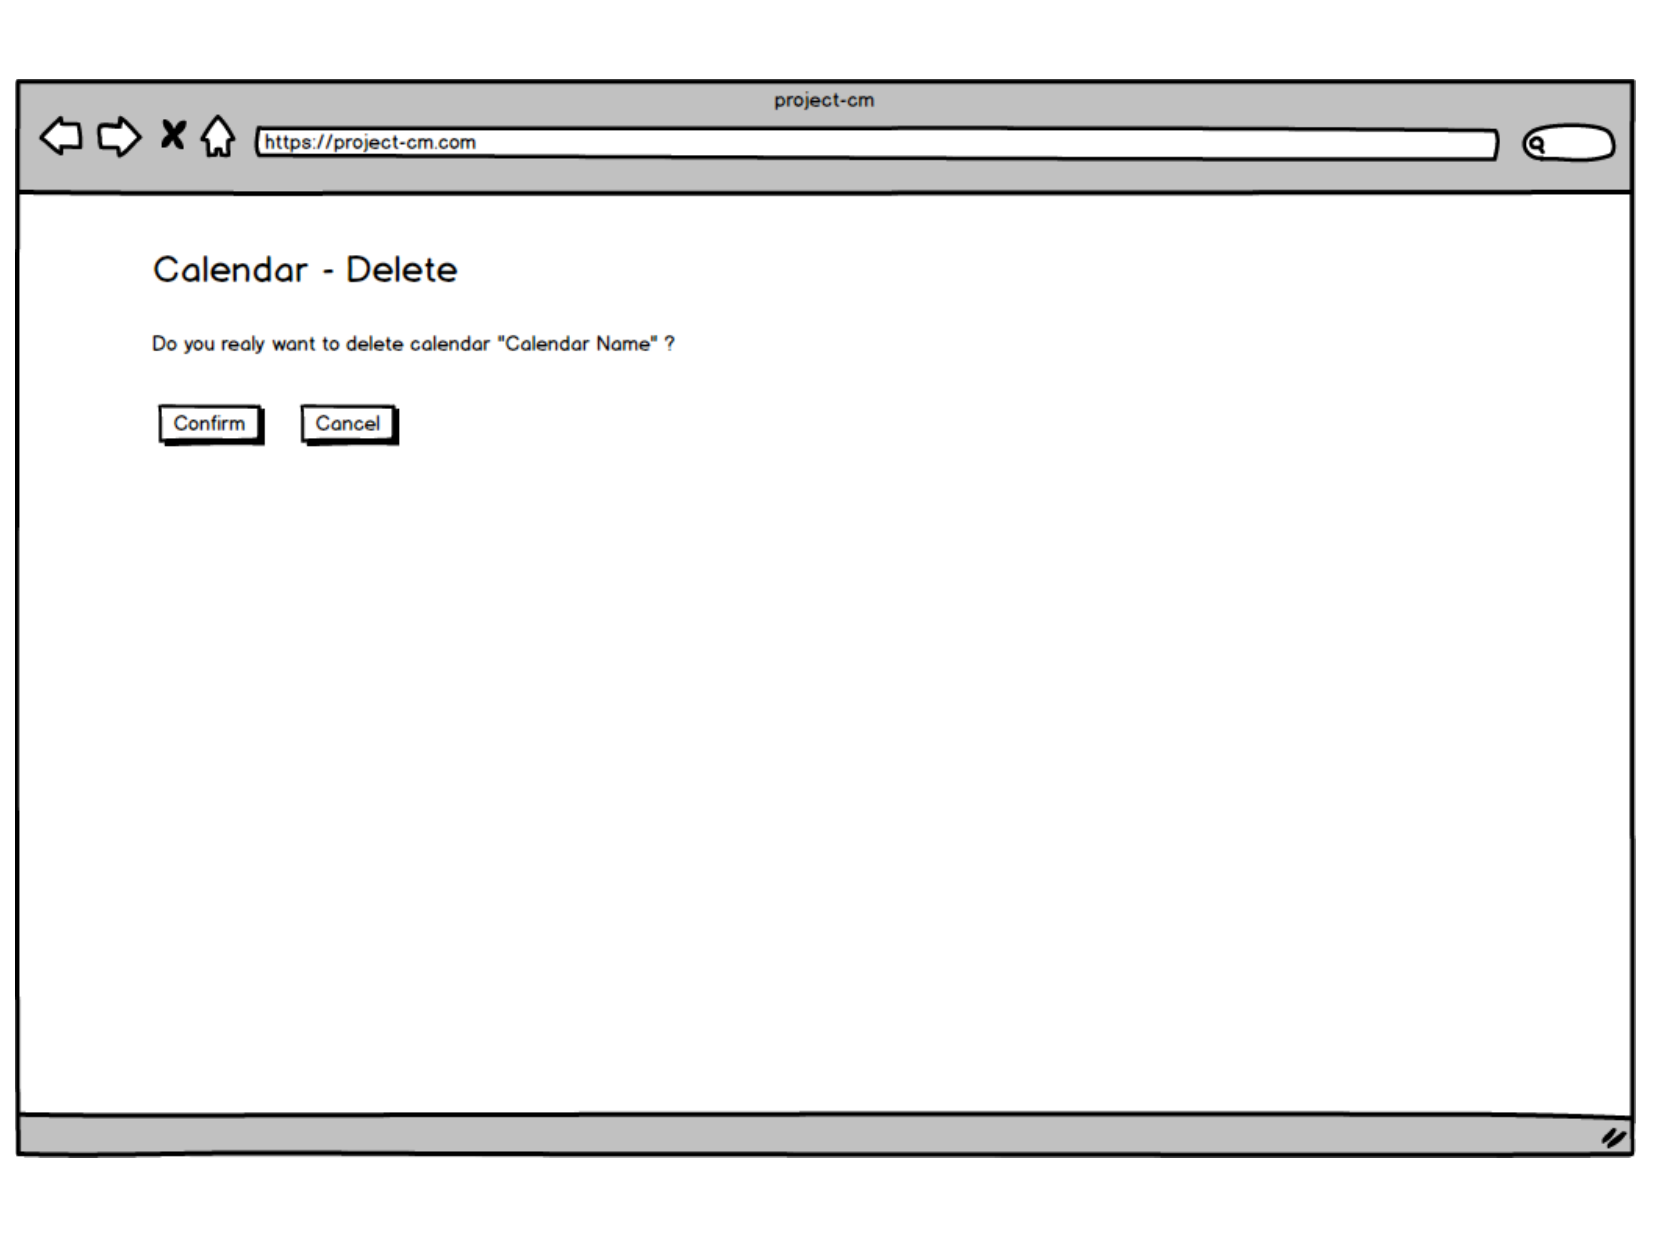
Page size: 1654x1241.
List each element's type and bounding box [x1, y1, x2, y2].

picture [15, 79, 1636, 1158]
